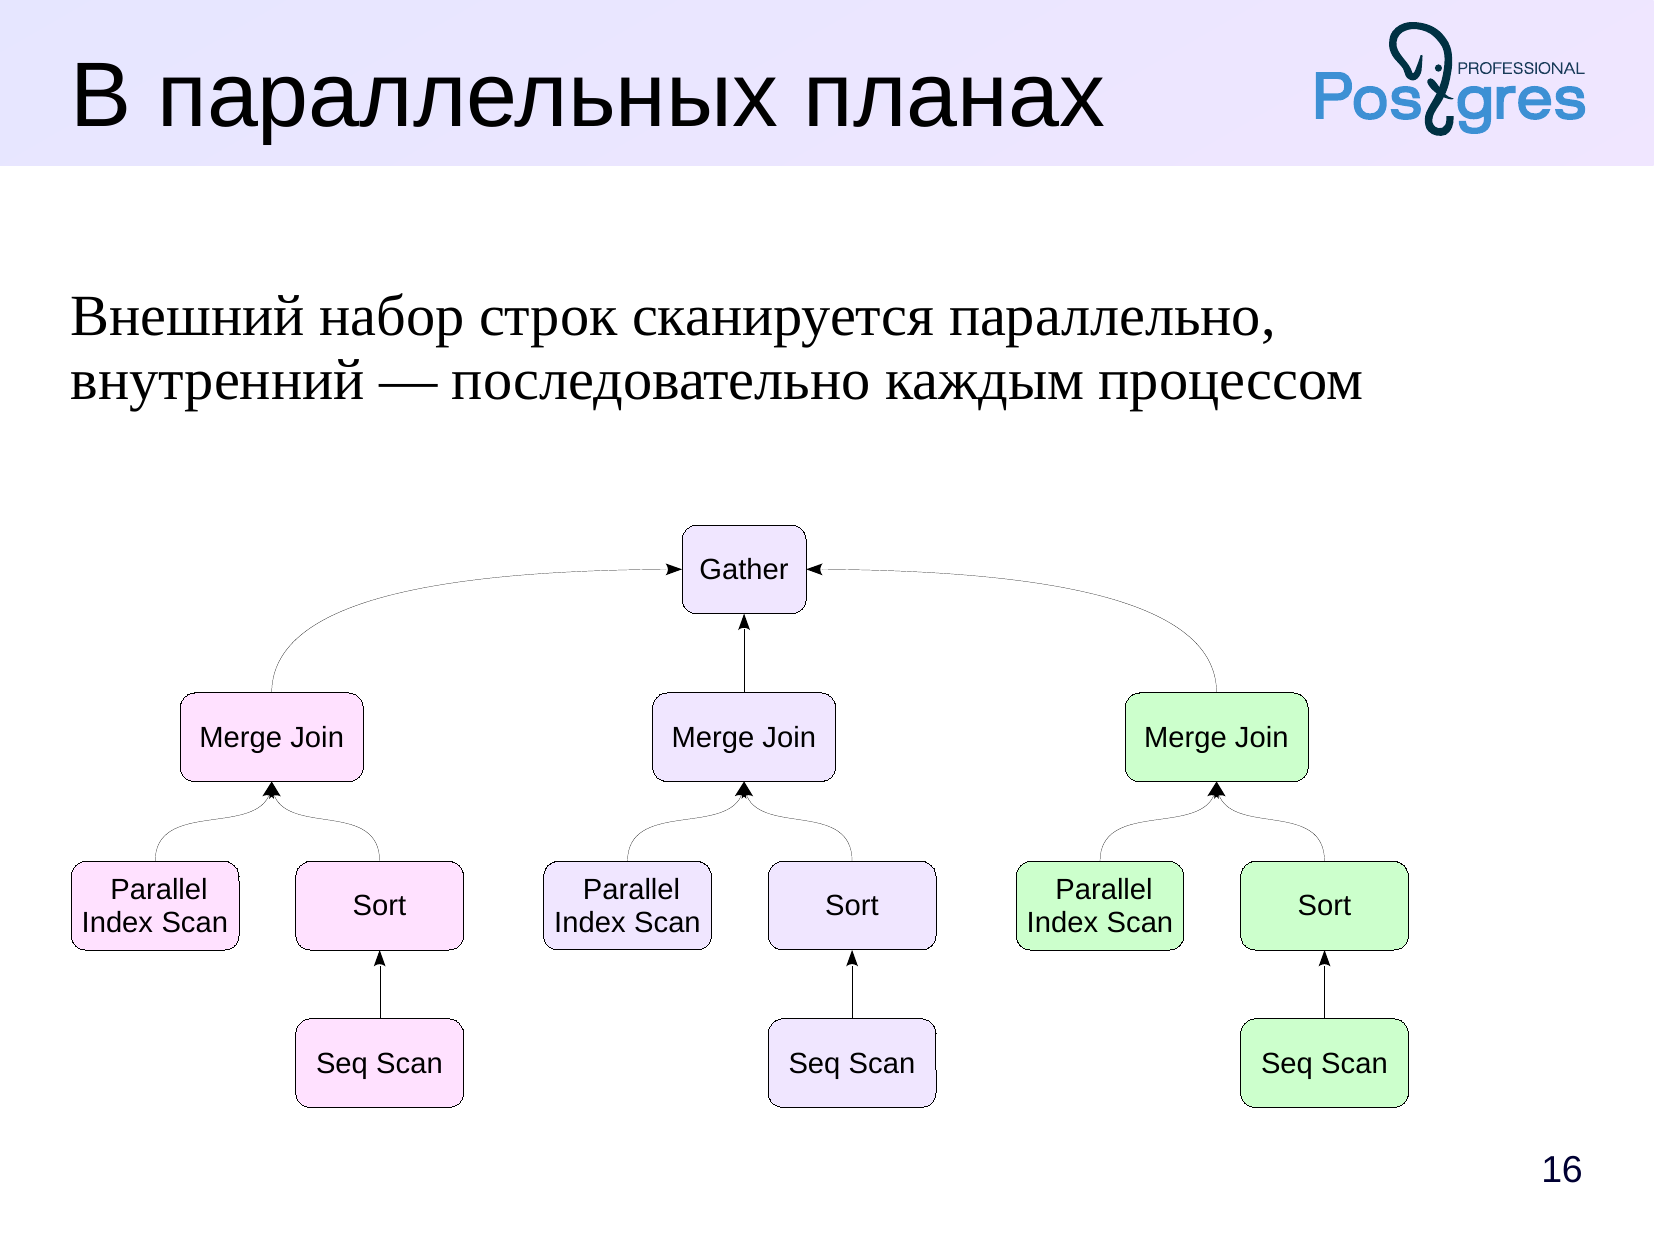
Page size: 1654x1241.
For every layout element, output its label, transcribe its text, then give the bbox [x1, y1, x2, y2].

text_box Sort [1240, 861, 1409, 951]
text_box Sort [768, 861, 937, 950]
text_box Merge Join [652, 692, 836, 782]
text_box Merge Join [1125, 692, 1309, 782]
text_box Merge Join [180, 692, 364, 782]
title В параллельных планах [70, 43, 1241, 147]
text_box Parallel Index Scan [543, 861, 712, 950]
text_box Seq Scan [295, 1018, 464, 1108]
text_box Seq Scan [1240, 1018, 1409, 1108]
list Внешний набор строк сканируется параллельно, внутренний — последовательно каждым процессом [70, 283, 1583, 1141]
text_box Seq Scan [768, 1018, 937, 1108]
text_box Parallel Index Scan [1016, 861, 1184, 951]
text_box Sort [295, 861, 464, 951]
text_box Parallel Index Scan [71, 861, 240, 951]
text_box Gather [682, 525, 807, 614]
